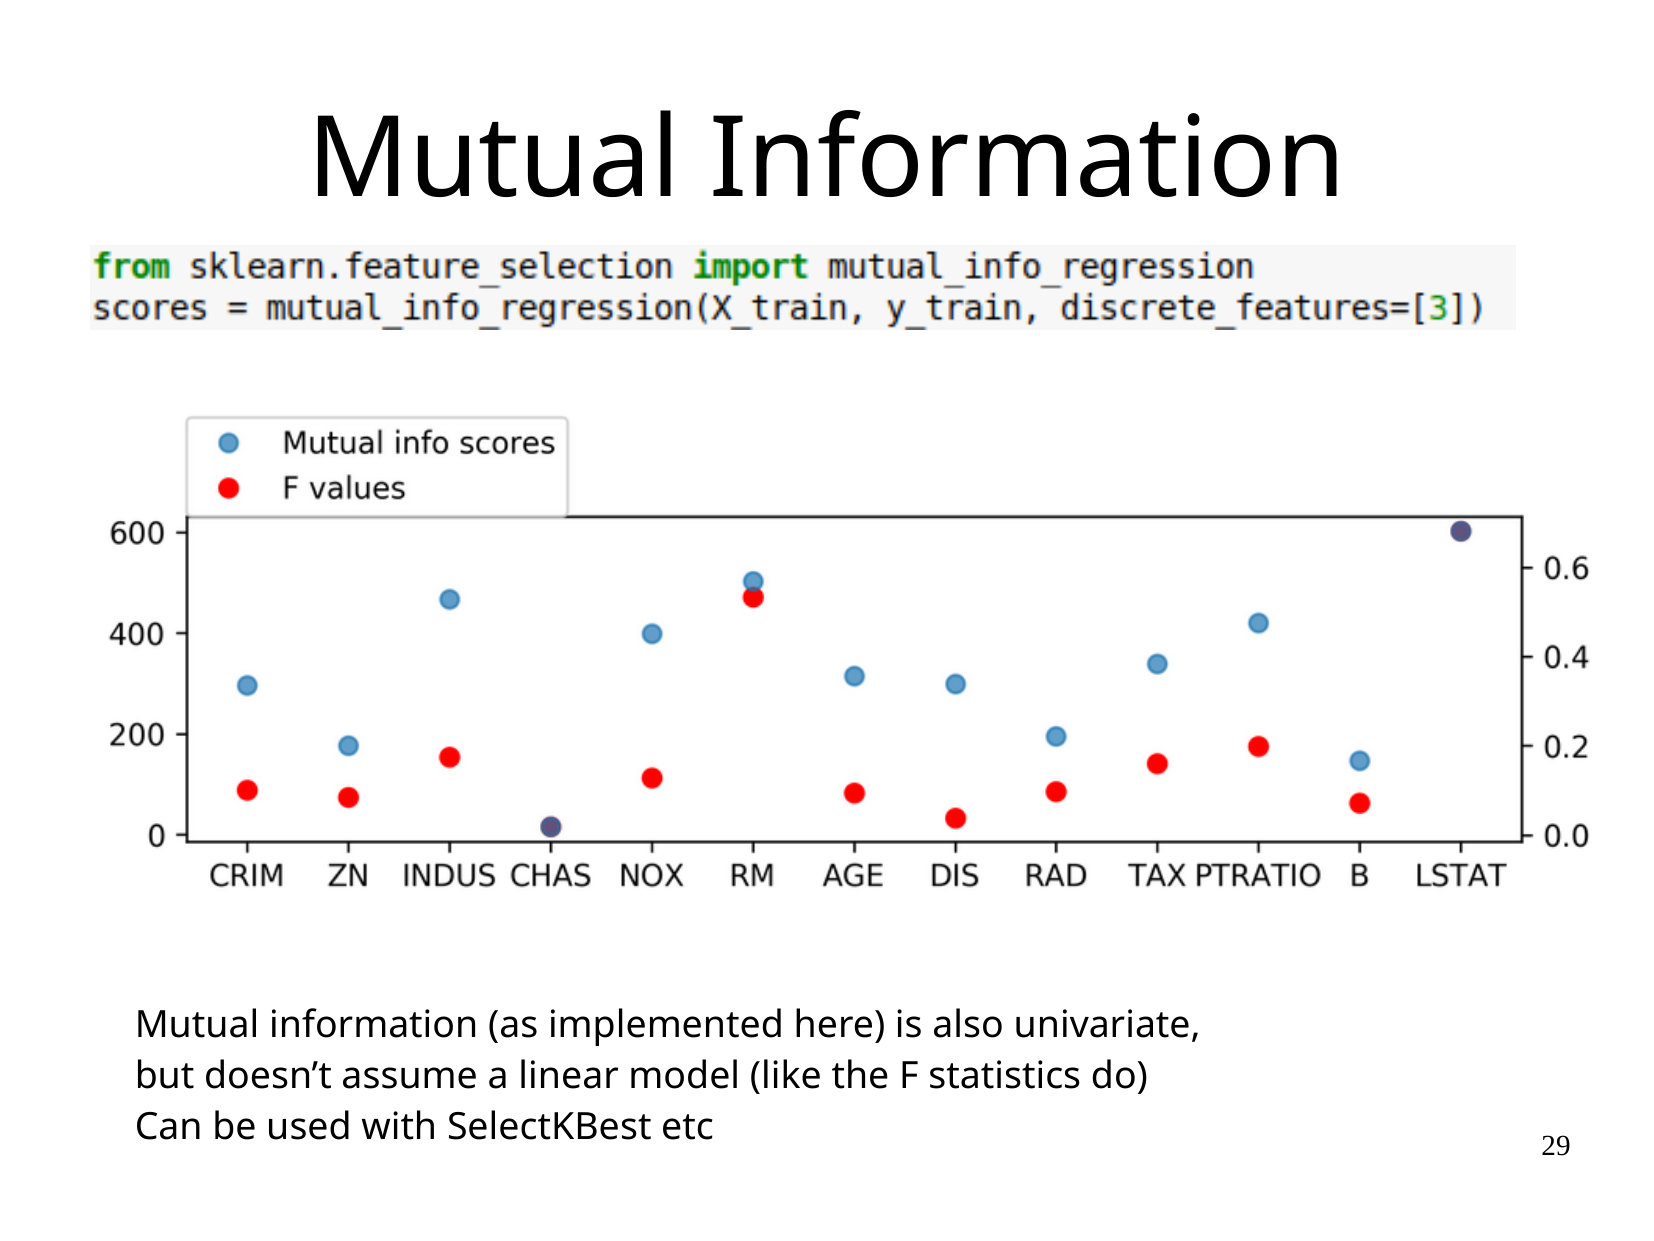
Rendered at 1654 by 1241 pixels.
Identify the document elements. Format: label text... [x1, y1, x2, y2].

picture [70, 390, 1621, 931]
text_box Mutual information (as implemented here) is also univariate, but doesn’t assume a linear model (like the F statistics do) Can be used with SelectKBest etc [120, 990, 1561, 1119]
title Mutual Information [82, 49, 1571, 257]
picture [90, 245, 1516, 331]
